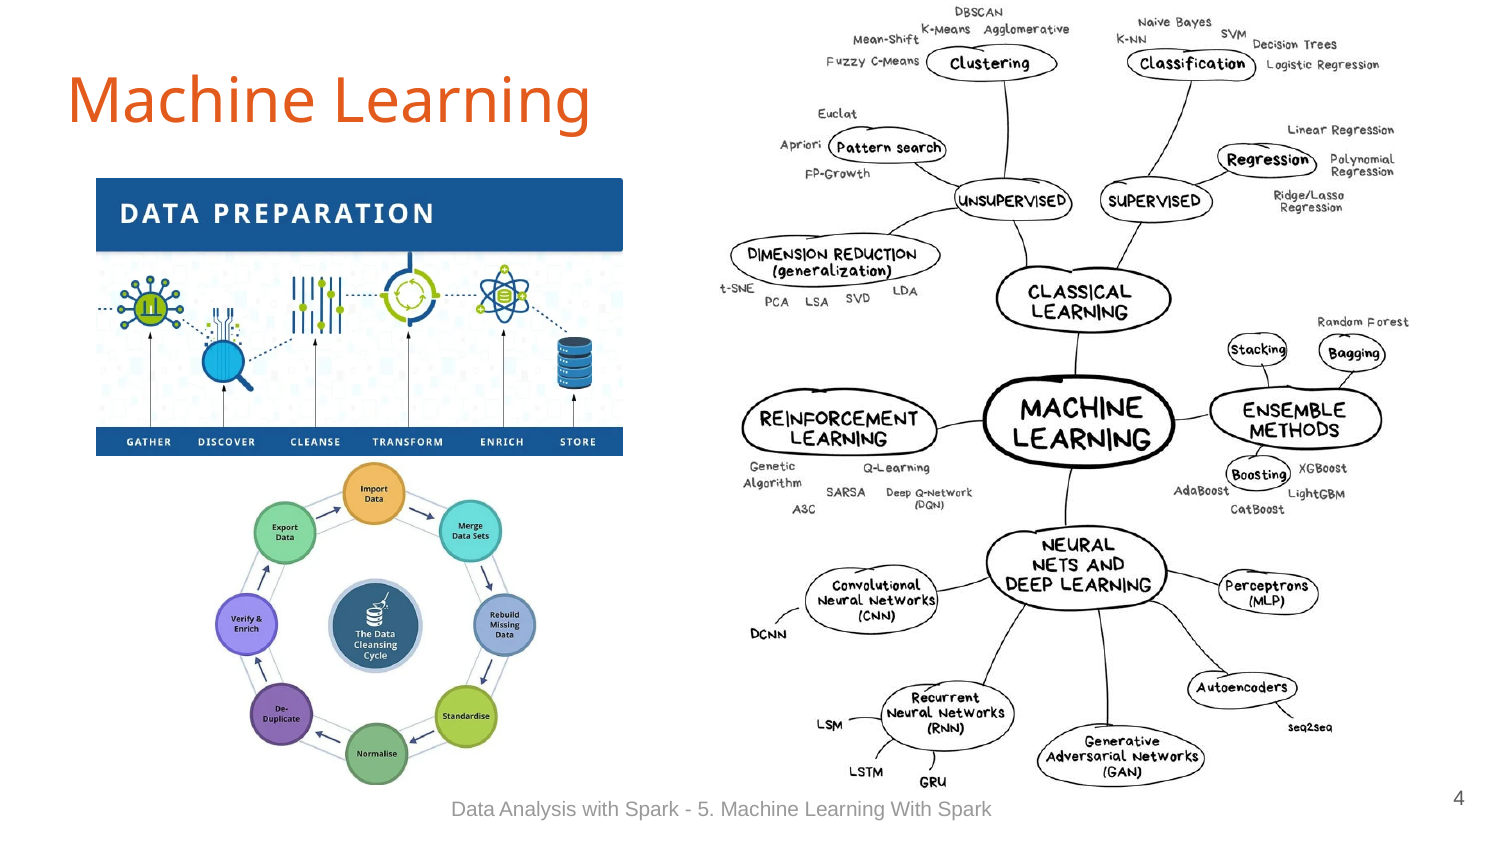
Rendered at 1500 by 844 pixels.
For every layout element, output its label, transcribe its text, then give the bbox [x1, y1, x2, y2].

title Machine Learning [51, 34, 719, 129]
picture [96, 178, 623, 786]
picture [719, 4, 1409, 790]
slide_number <number> [1389, 764, 1480, 830]
text_box Data Analysis with Spark - 5. Machine Learning With Spark [423, 781, 1020, 830]
